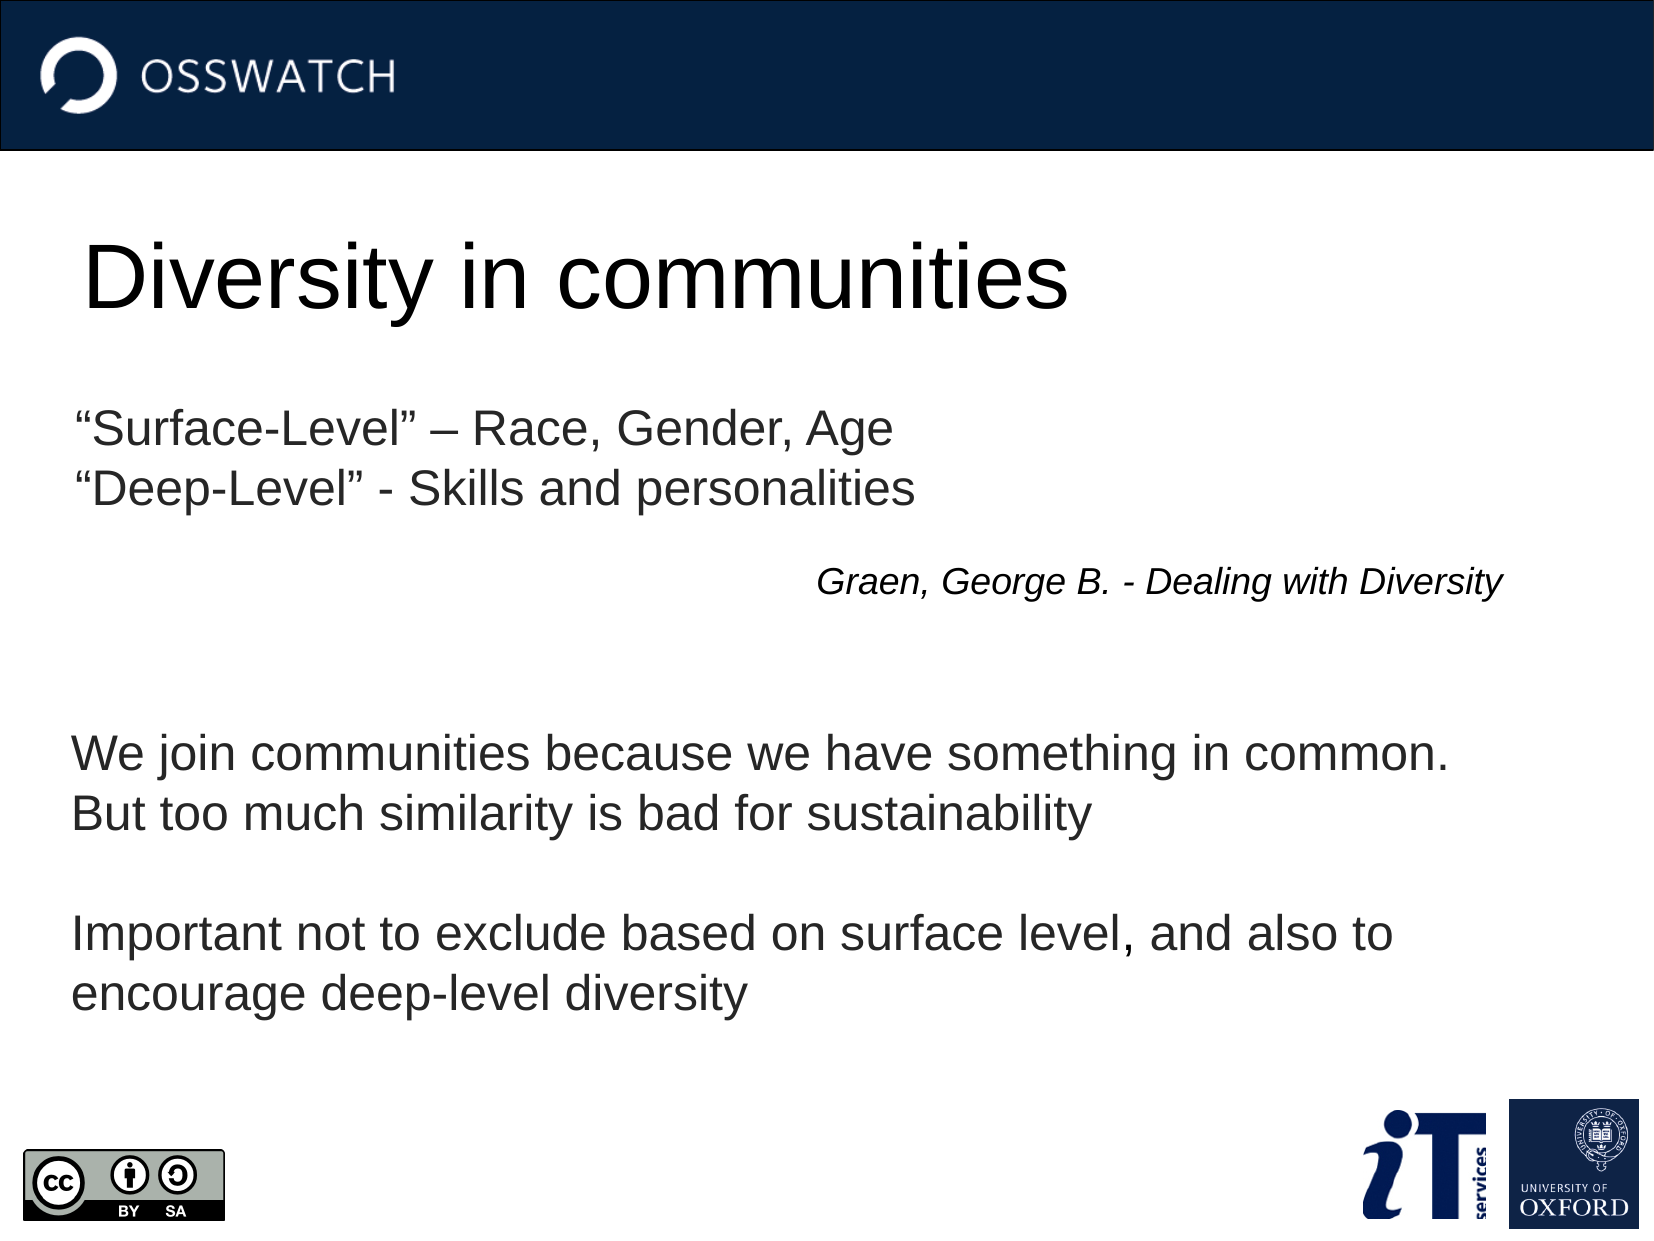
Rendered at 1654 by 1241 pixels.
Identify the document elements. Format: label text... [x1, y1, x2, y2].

text_box Diversity in communities [82, 169, 1569, 375]
picture [12, 12, 426, 141]
text_box Graen, George B. - Dealing with Diversity [816, 557, 1562, 603]
picture [23, 1149, 225, 1221]
text_box “Surface-Level” – Race, Gender, Age “Deep-Level” - Skills and personalities [74, 395, 1562, 579]
text_box We join communities because we have something in common. But too much similarity is bad for sustainability Important not to exclude based on surface level, and also to encourage deep-level diversity [70, 720, 1558, 960]
picture [1509, 1099, 1639, 1229]
picture [1363, 1110, 1486, 1219]
